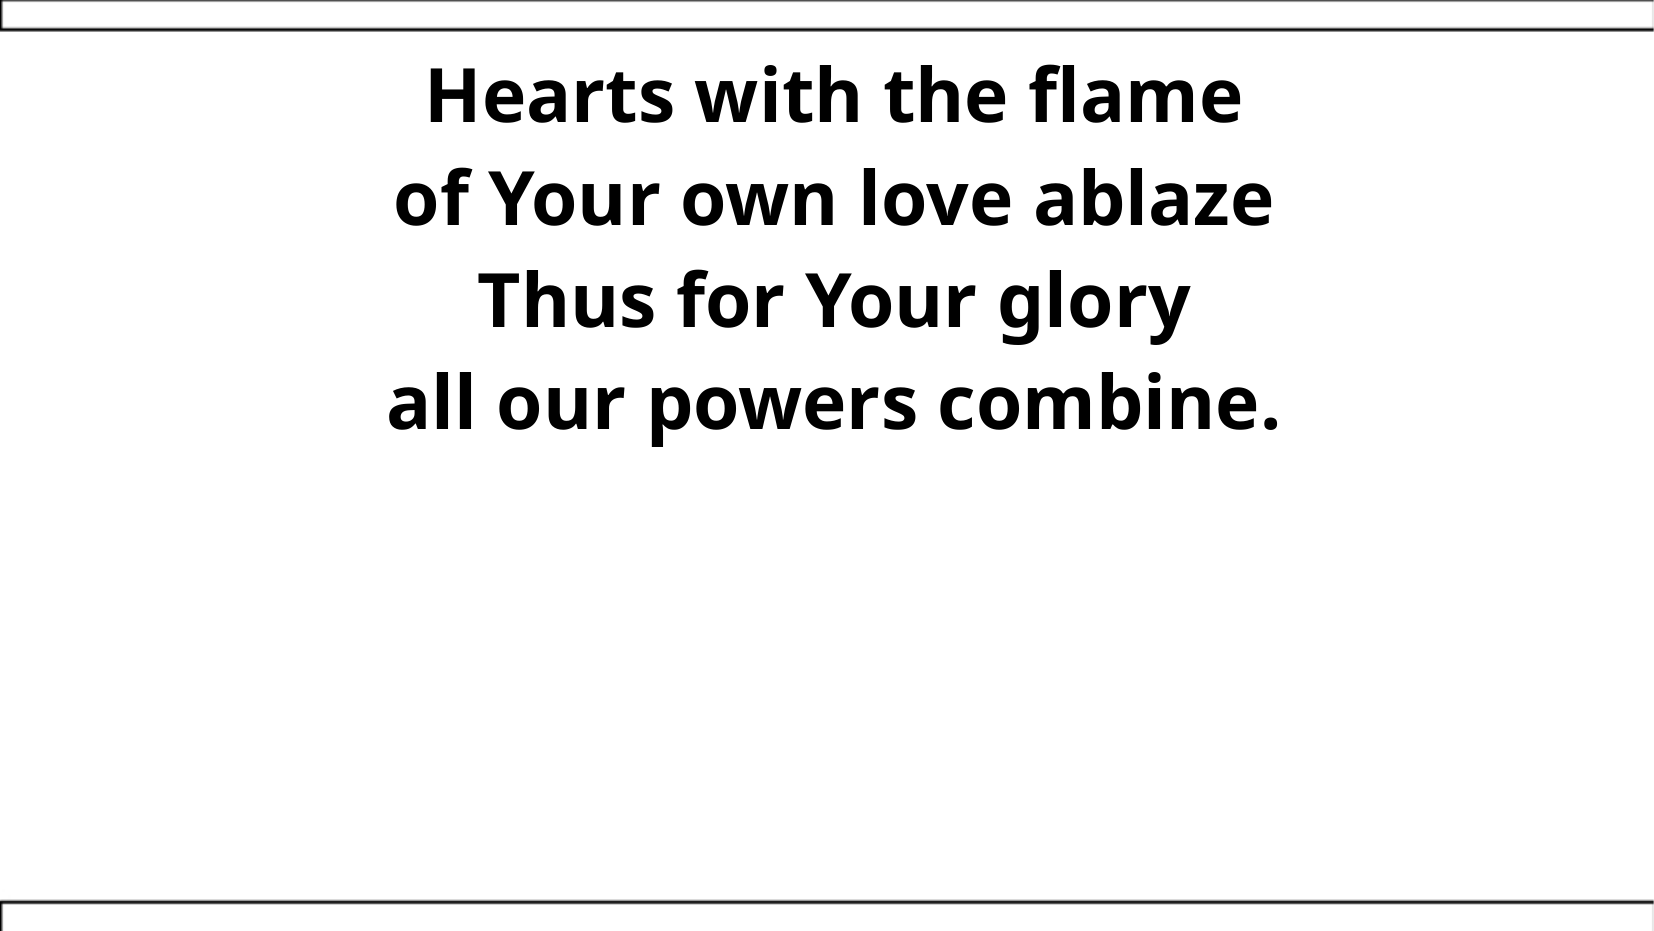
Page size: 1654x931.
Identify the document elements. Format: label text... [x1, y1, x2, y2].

picture [0, 0, 1654, 931]
text_box Hearts with the flame of Your own love ablaze Thus for Your glory all our powers combine. [84, 35, 1585, 489]
